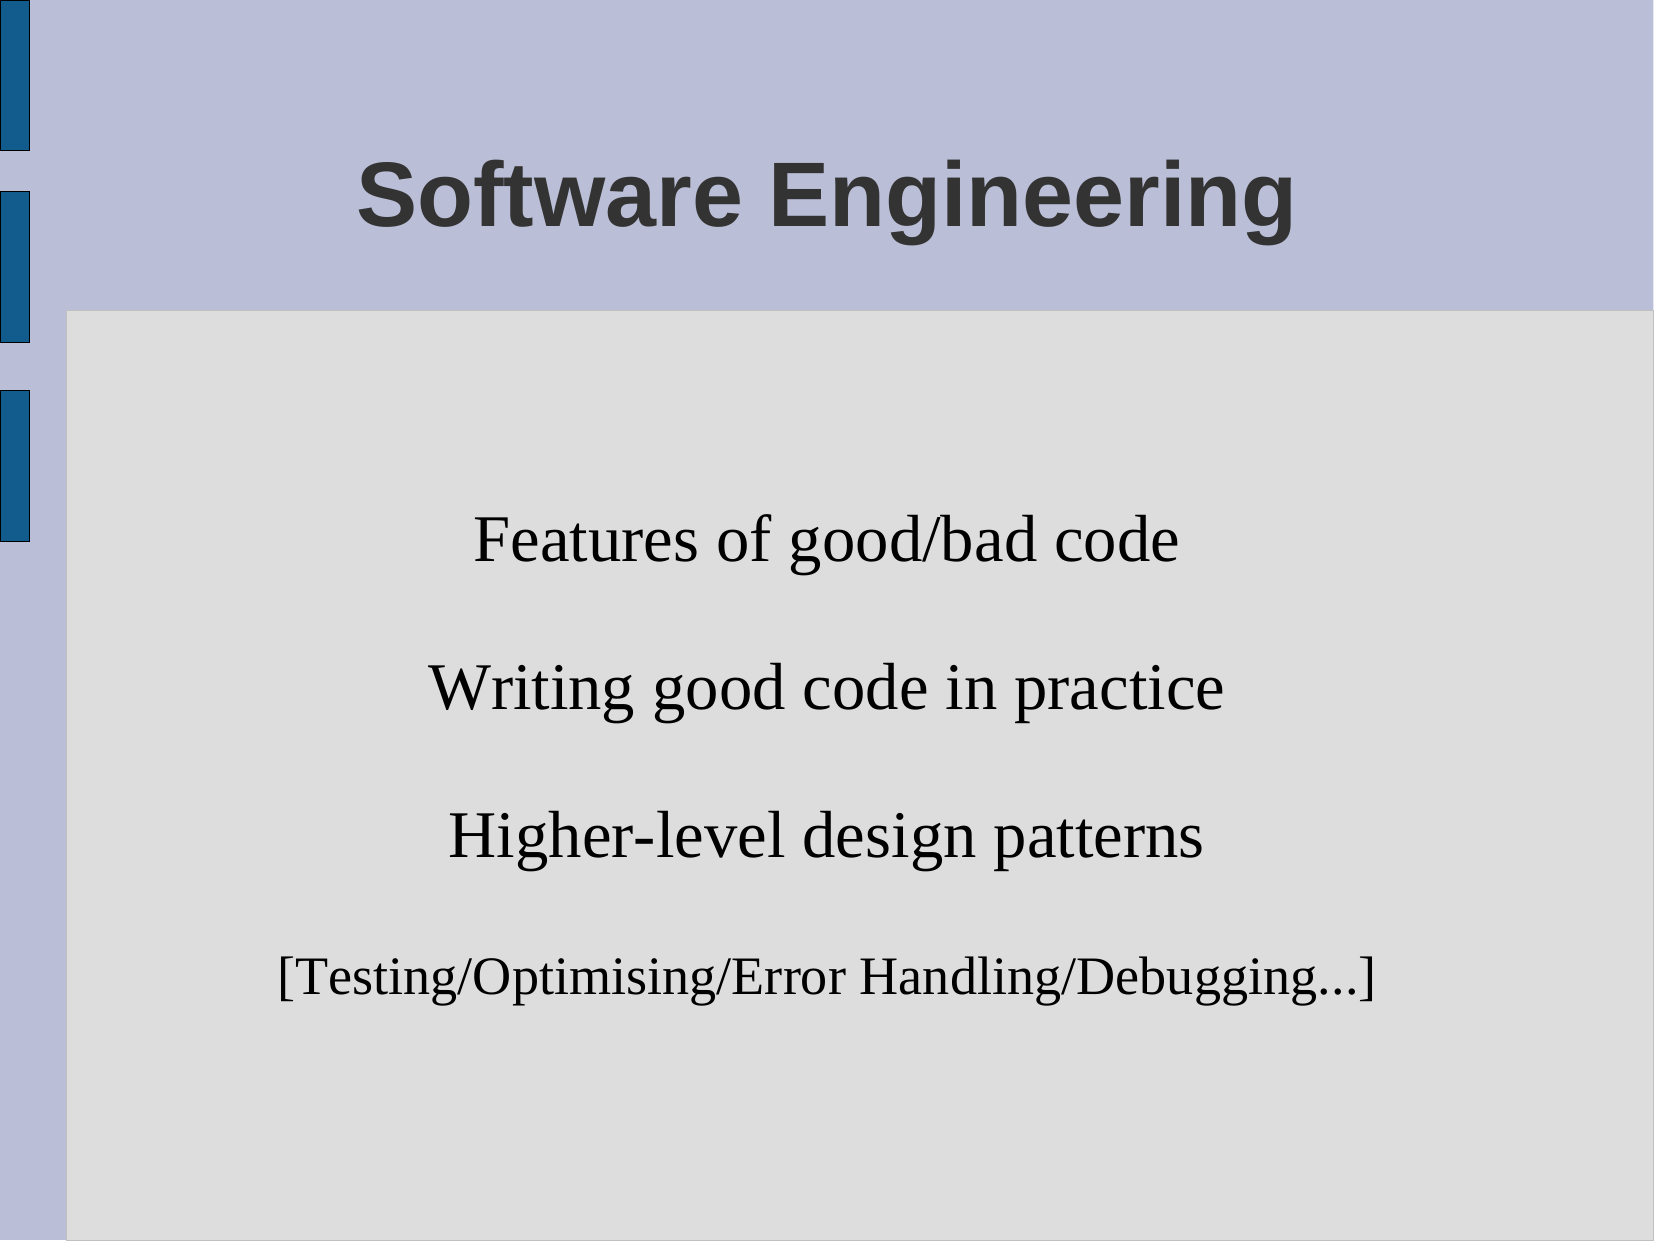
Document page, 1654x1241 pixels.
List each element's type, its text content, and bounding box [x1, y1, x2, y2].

subtitle Features of good/bad code Writing good code in practice Higher-level design patterns [Testing/Optimising/Error Handling/Debugging...] [121, 352, 1534, 1156]
title Software Engineering [121, 98, 1534, 291]
